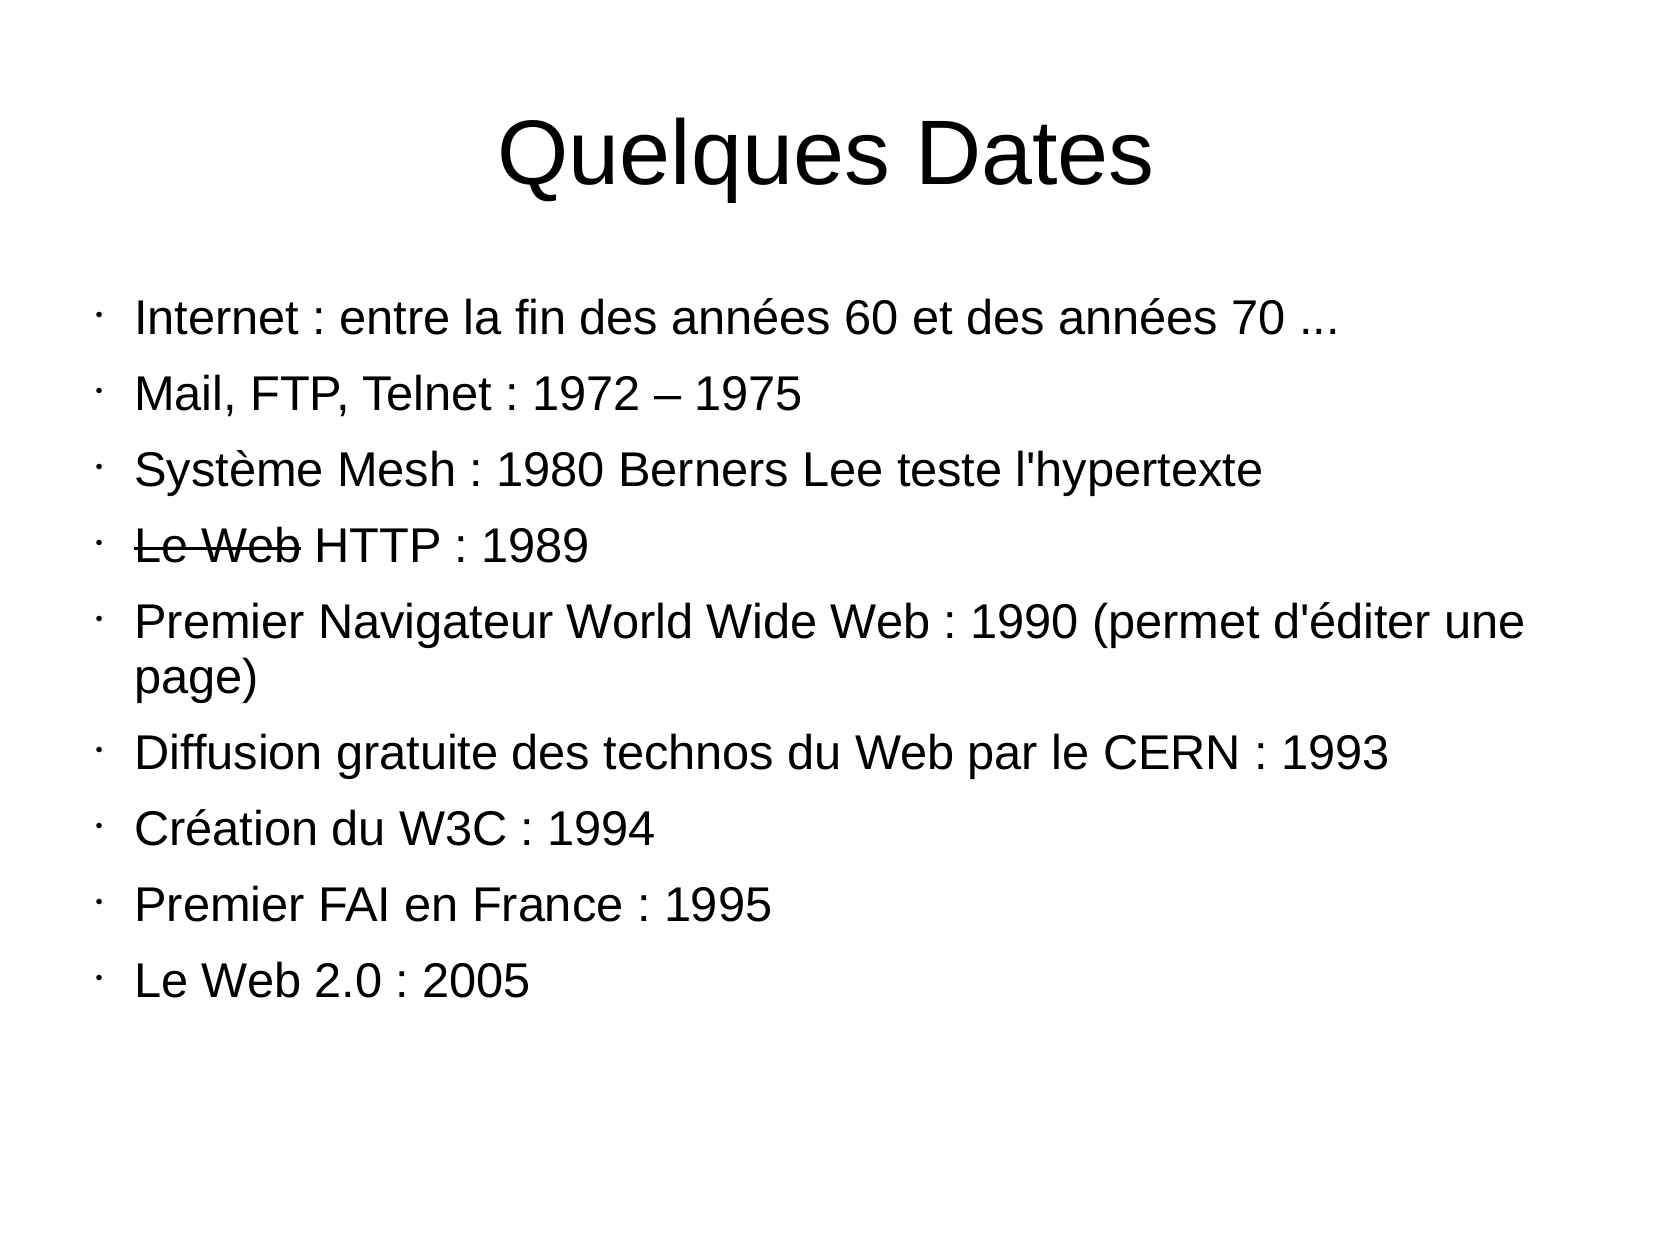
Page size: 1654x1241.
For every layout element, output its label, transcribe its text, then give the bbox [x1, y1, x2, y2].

title Quelques Dates [82, 49, 1571, 257]
list Internet : entre la fin des années 60 et des années 70 ... Mail, FTP, Telnet : 1972 – 1975 Système Mesh : 1980 Berners Lee teste l'hypertexte Le Web HTTP : 1989 Premier Navigateur World Wide Web : 1990 (permet d'éditer une page) Diffusion gratuite des technos du Web par le CERN : 1993 Création du W3C : 1994 Premier FAI en France : 1995 Le Web 2.0 : 2005 [82, 290, 1538, 1010]
